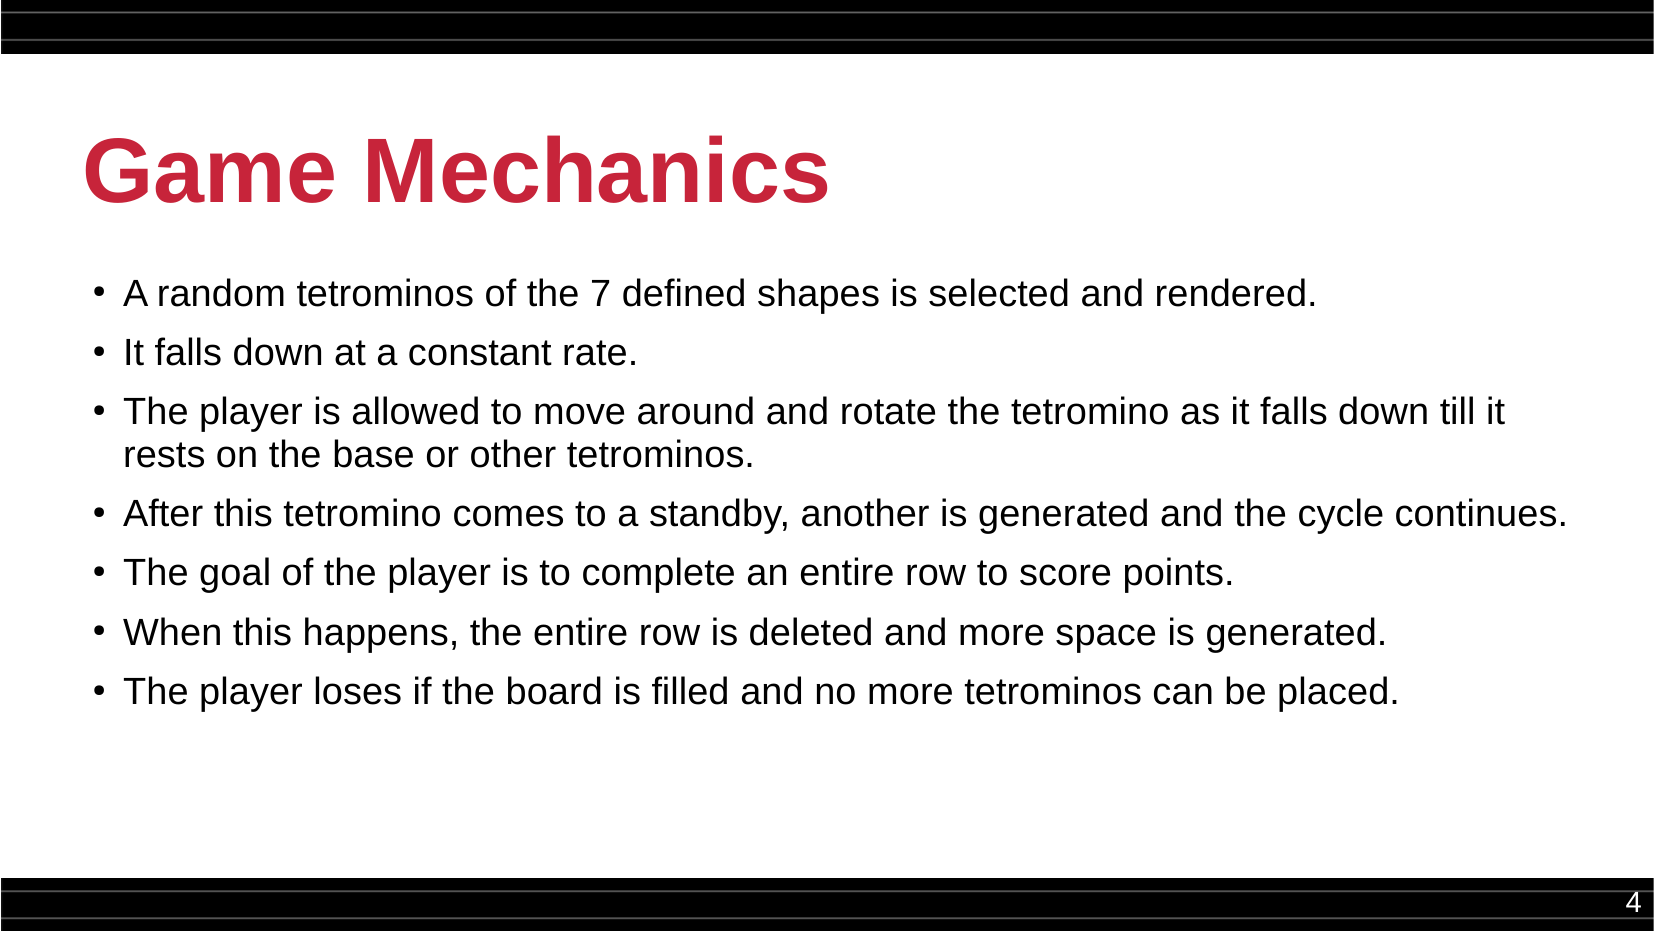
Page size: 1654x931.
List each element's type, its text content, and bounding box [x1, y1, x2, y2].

picture [1, 878, 1654, 931]
picture [1, 0, 1654, 54]
title Game Mechanics [82, 92, 1571, 249]
list A random tetrominos of the 7 defined shapes is selected and rendered. It falls down at a constant rate. The player is allowed to move around and rotate the tetromino as it falls down till it rests on the base or other tetrominos. After this tetromino comes to a standby, another is generated and the cycle continues. The goal of the player is to complete an entire row to score points. When this happens, the entire row is deleted and more space is generated. The player loses if the board is filled and no more tetrominos can be placed. [82, 271, 1571, 758]
